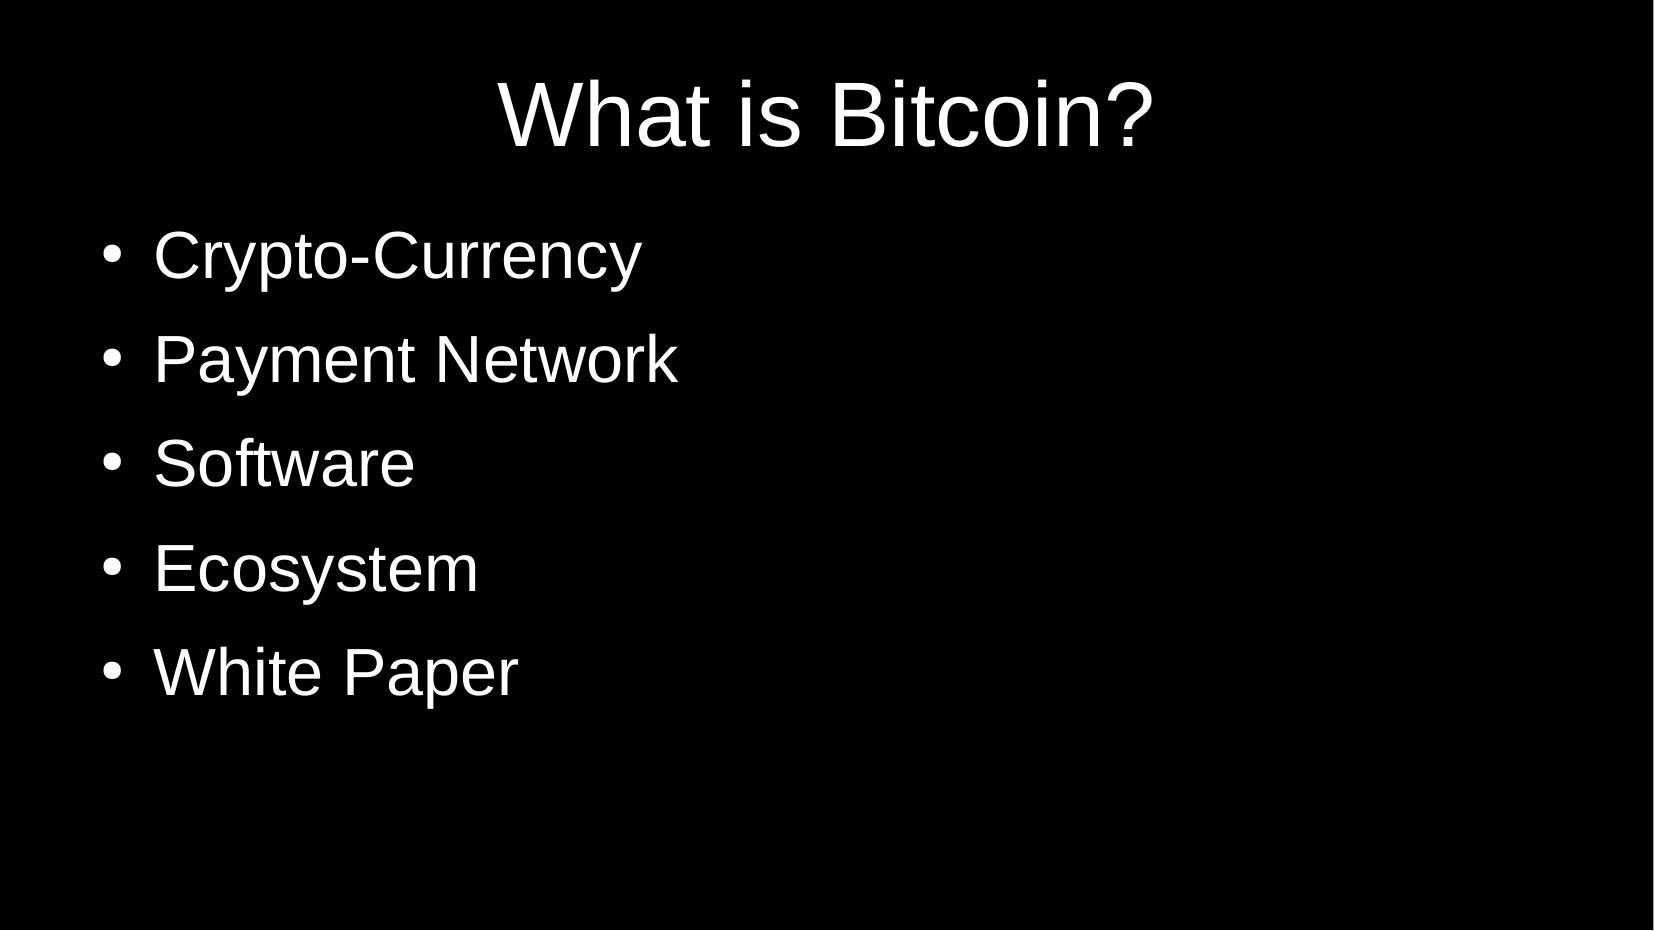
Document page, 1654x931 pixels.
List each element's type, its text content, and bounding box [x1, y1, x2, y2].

title What is Bitcoin? [82, 37, 1571, 193]
list Crypto-Currency Payment Network Software Ecosystem White Paper [82, 217, 1571, 758]
